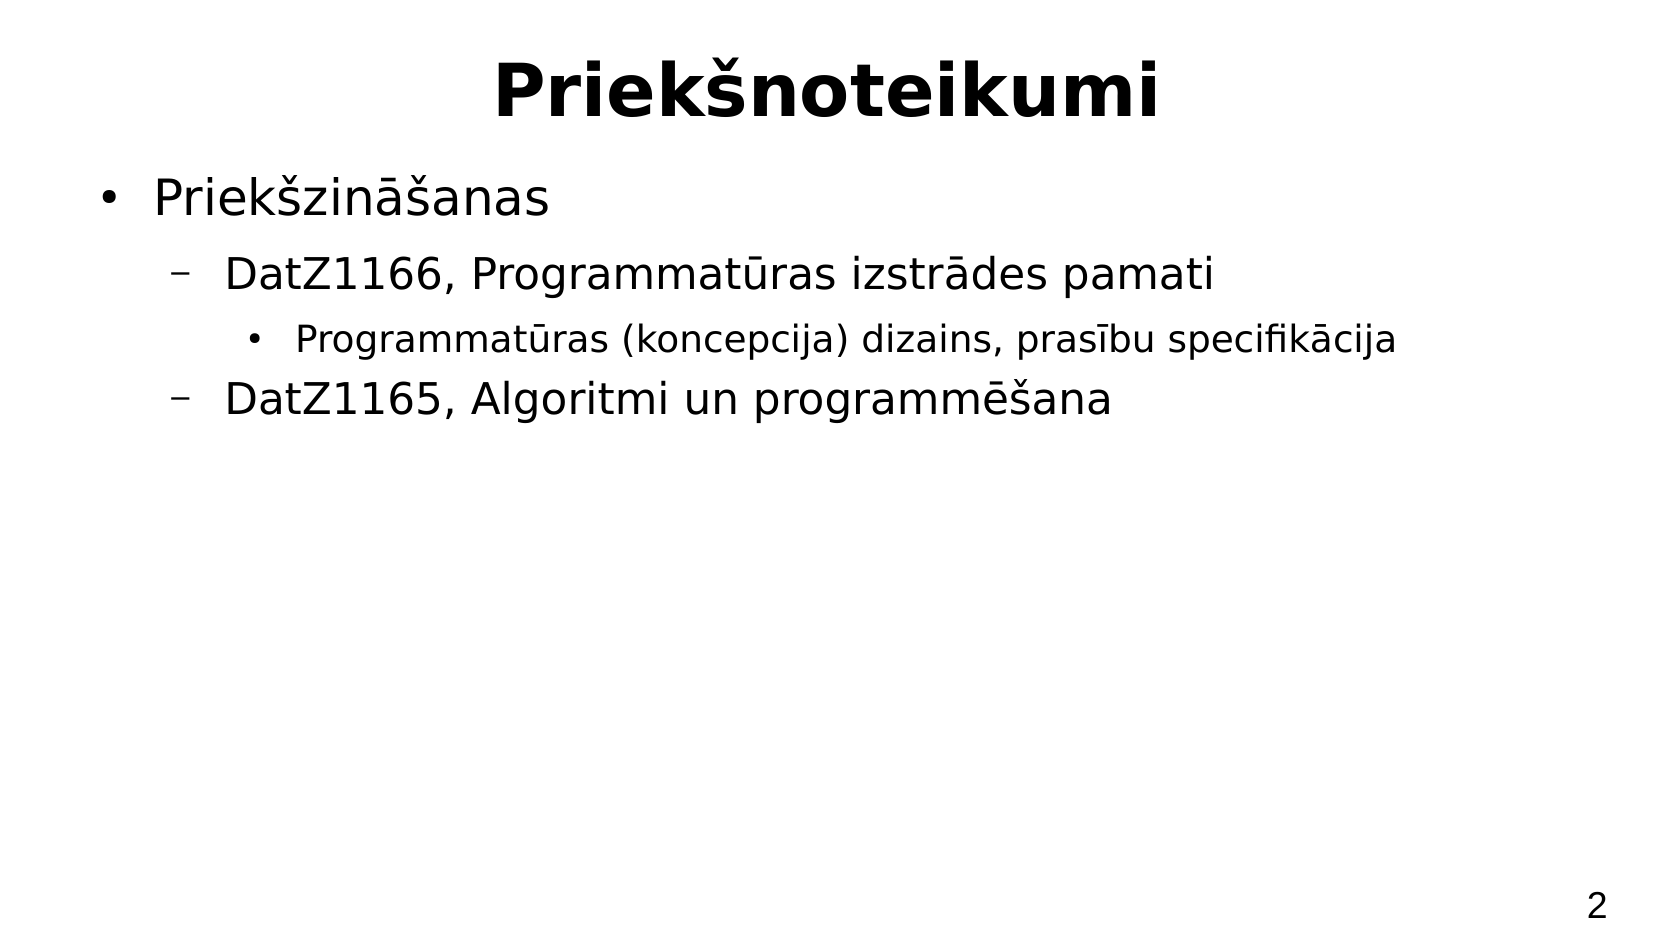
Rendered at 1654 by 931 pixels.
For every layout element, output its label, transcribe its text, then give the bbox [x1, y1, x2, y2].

title Priekšnoteikumi [82, 37, 1571, 147]
list Priekšzināšanas DatZ1166, Programmatūras izstrādes pamati Programmatūras (koncepcija) dizains, prasību specifikācija DatZ1165, Algoritmi un programmēšana [82, 168, 1538, 889]
